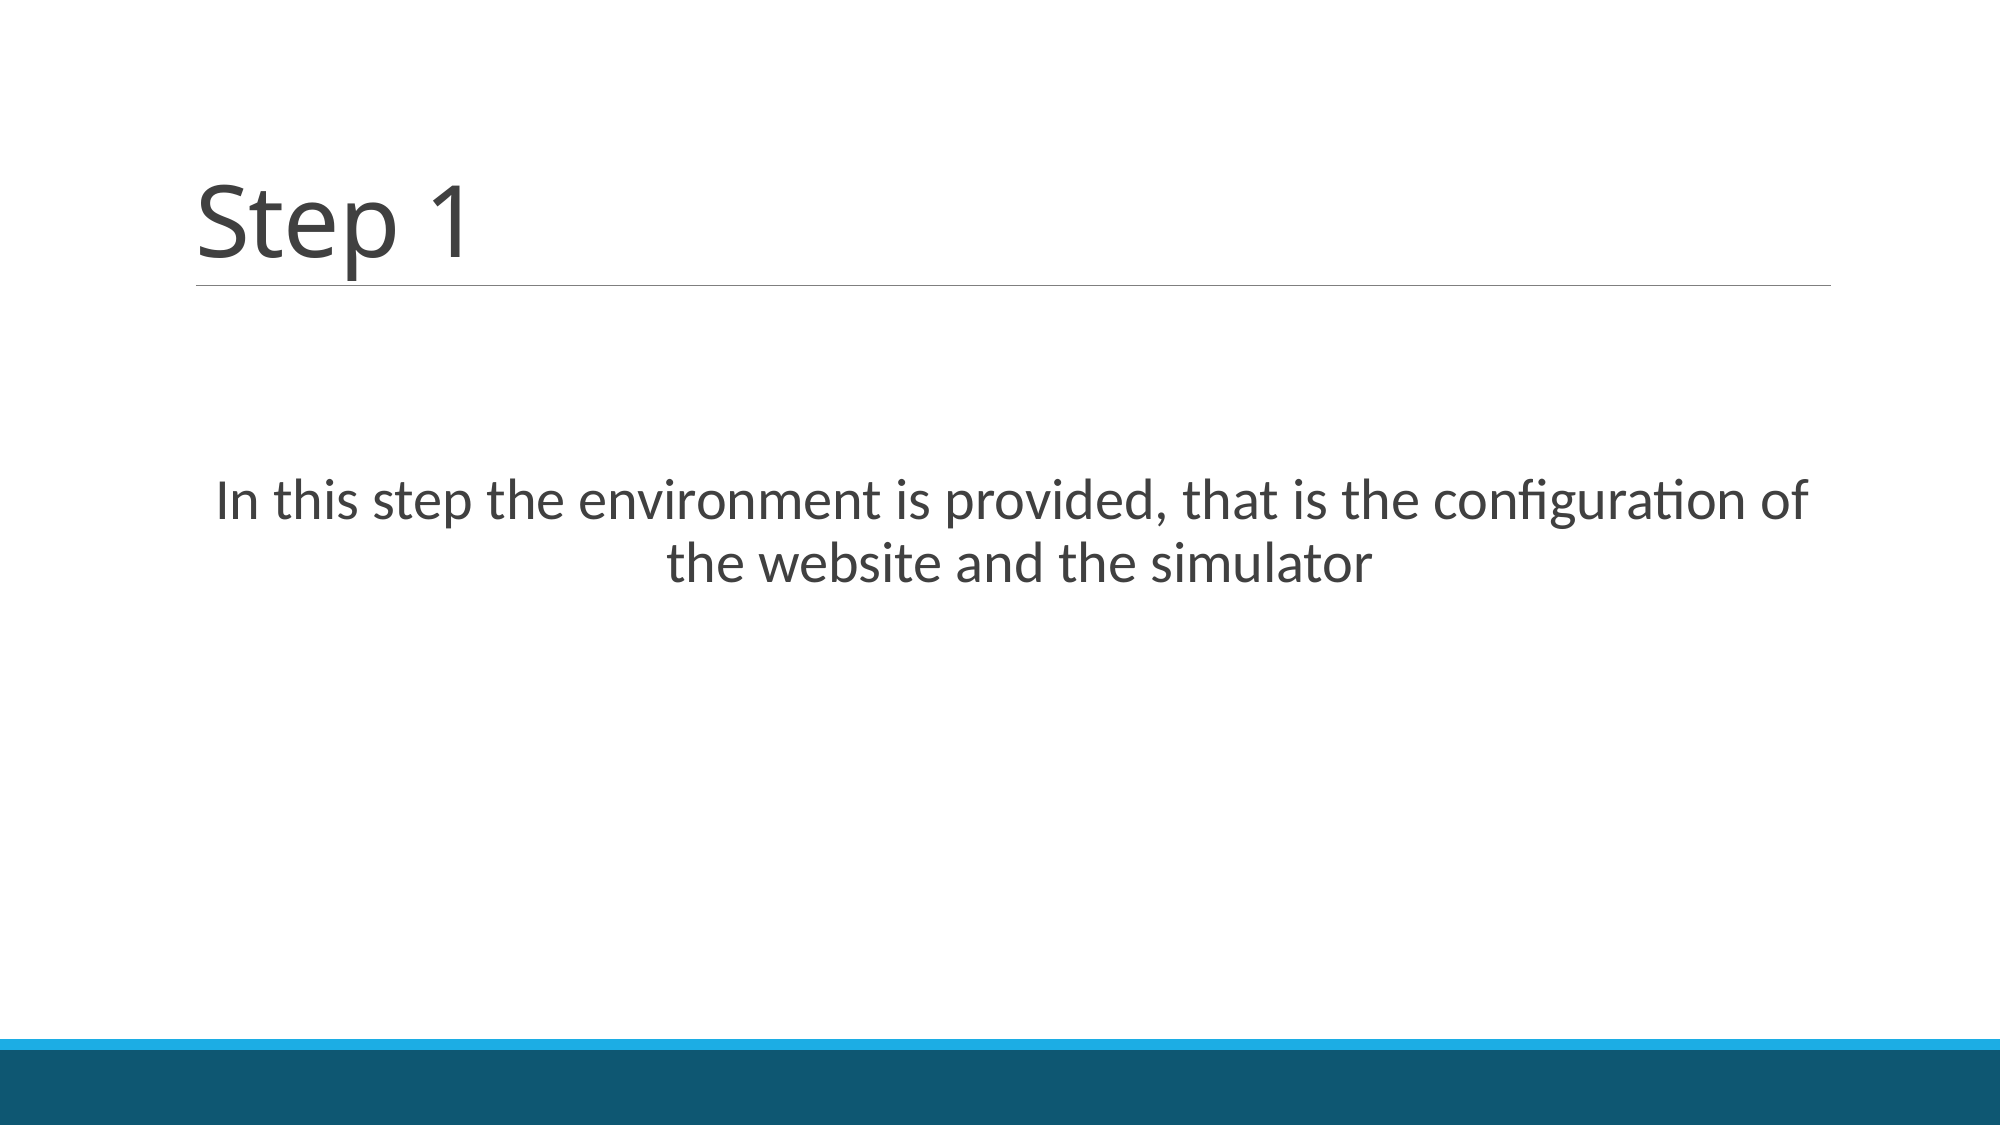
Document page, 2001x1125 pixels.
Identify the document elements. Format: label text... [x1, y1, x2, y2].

list In this step the environment is provided, that is the configuration of the website and the simulator [180, 462, 1831, 963]
title Step 1 [180, 47, 1831, 286]
